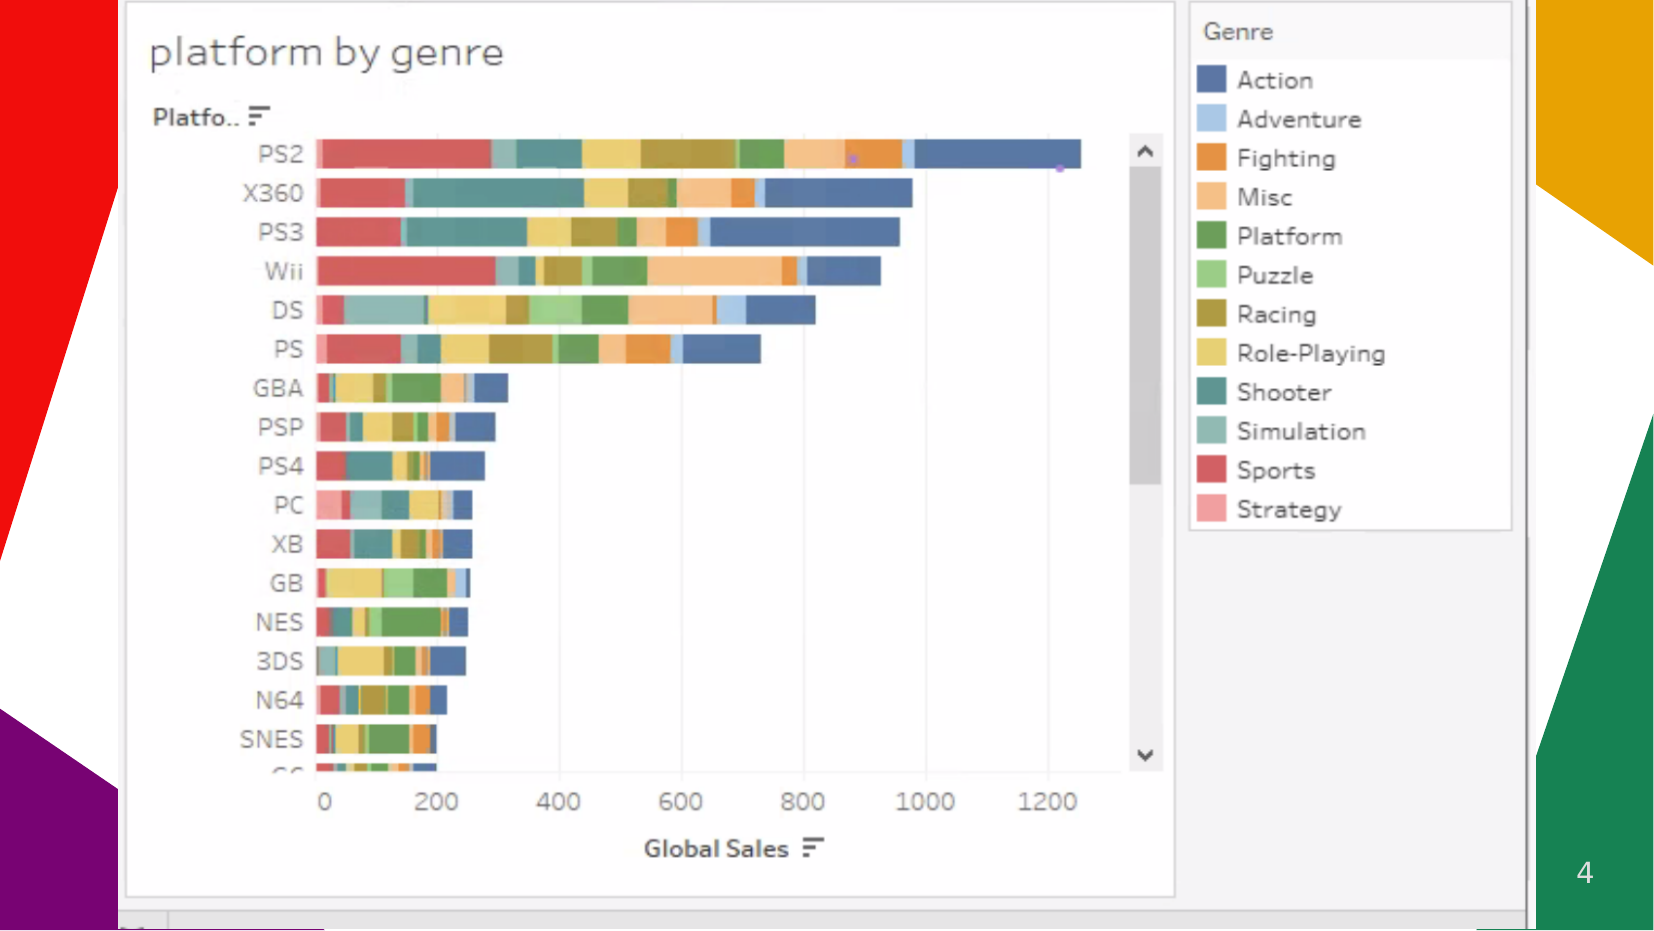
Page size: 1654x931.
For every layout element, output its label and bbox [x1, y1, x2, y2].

picture [118, 0, 1536, 929]
